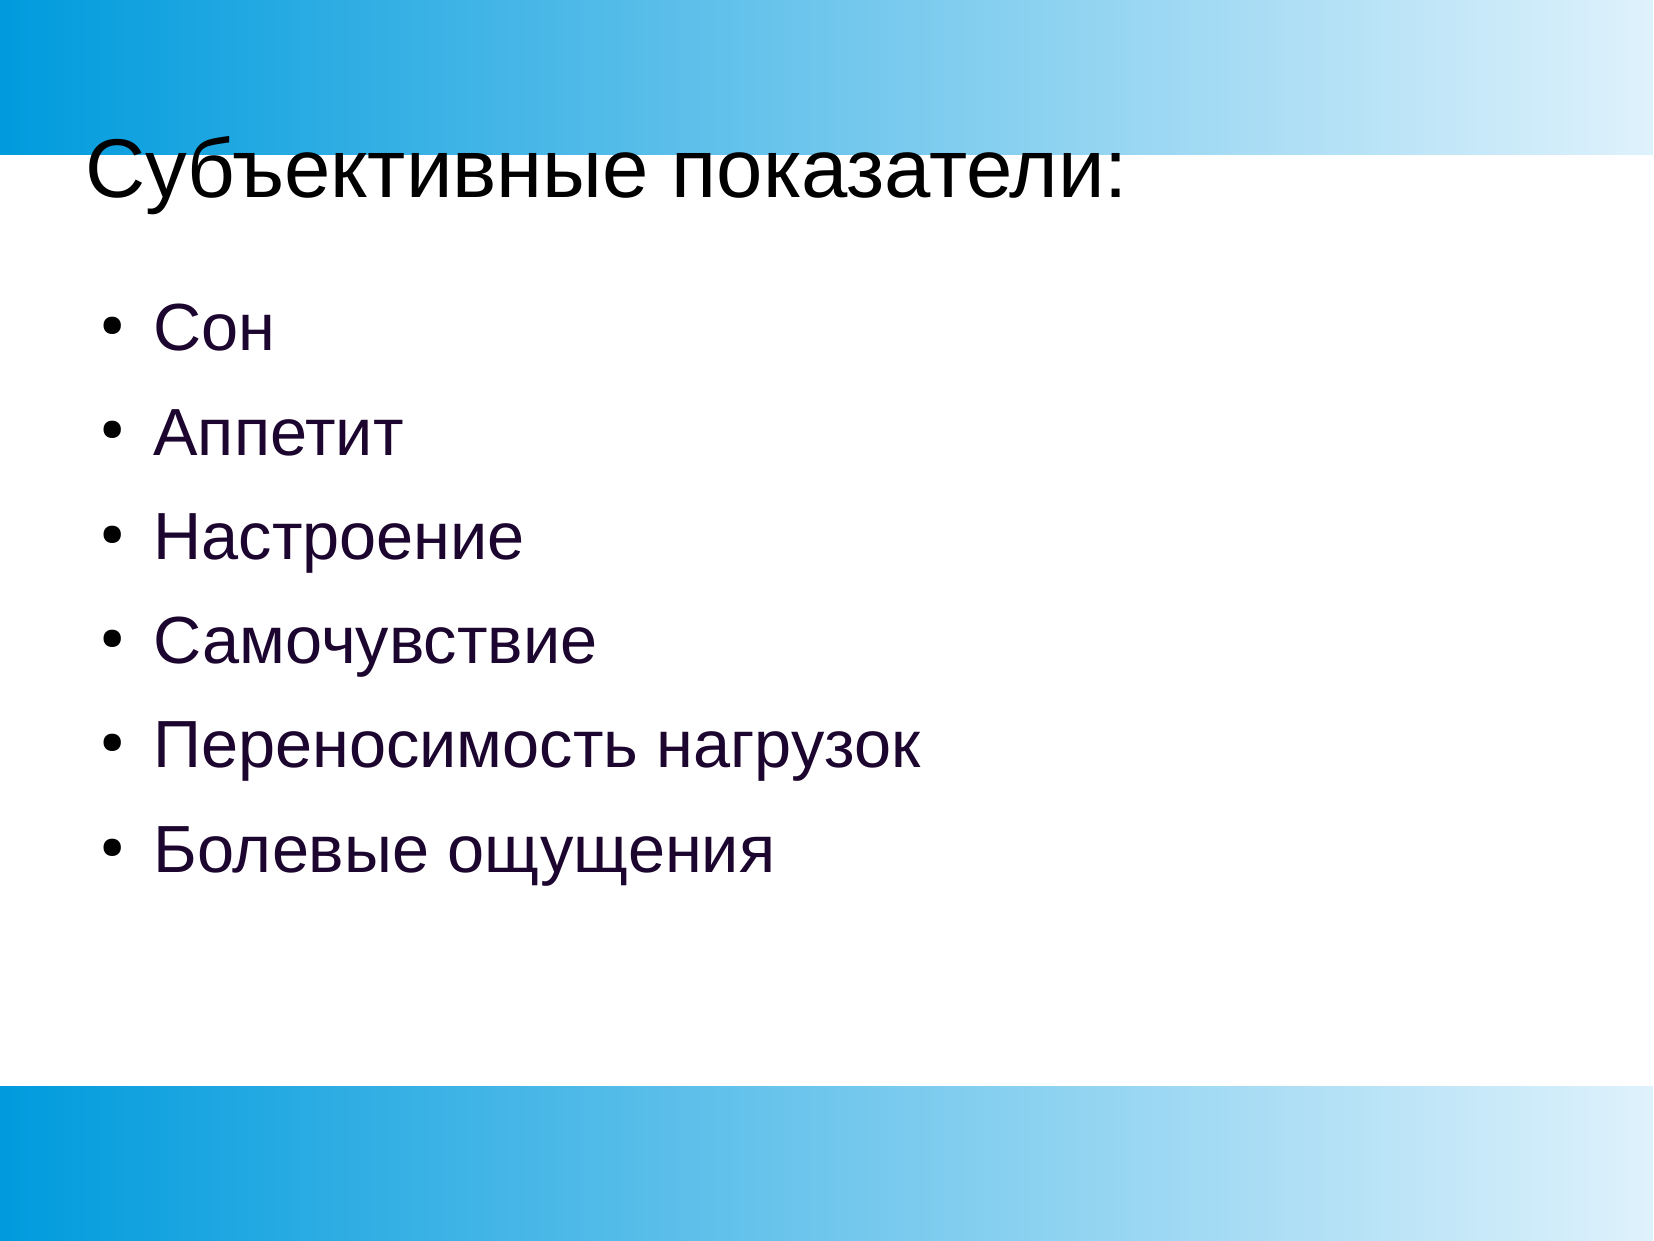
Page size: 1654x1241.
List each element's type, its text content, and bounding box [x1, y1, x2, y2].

title Субъективные показатели: [85, 116, 1574, 221]
list Сон Аппетит Настроение Самочувствие Переносимость нагрузок Болевые ощущения [82, 290, 1571, 1010]
